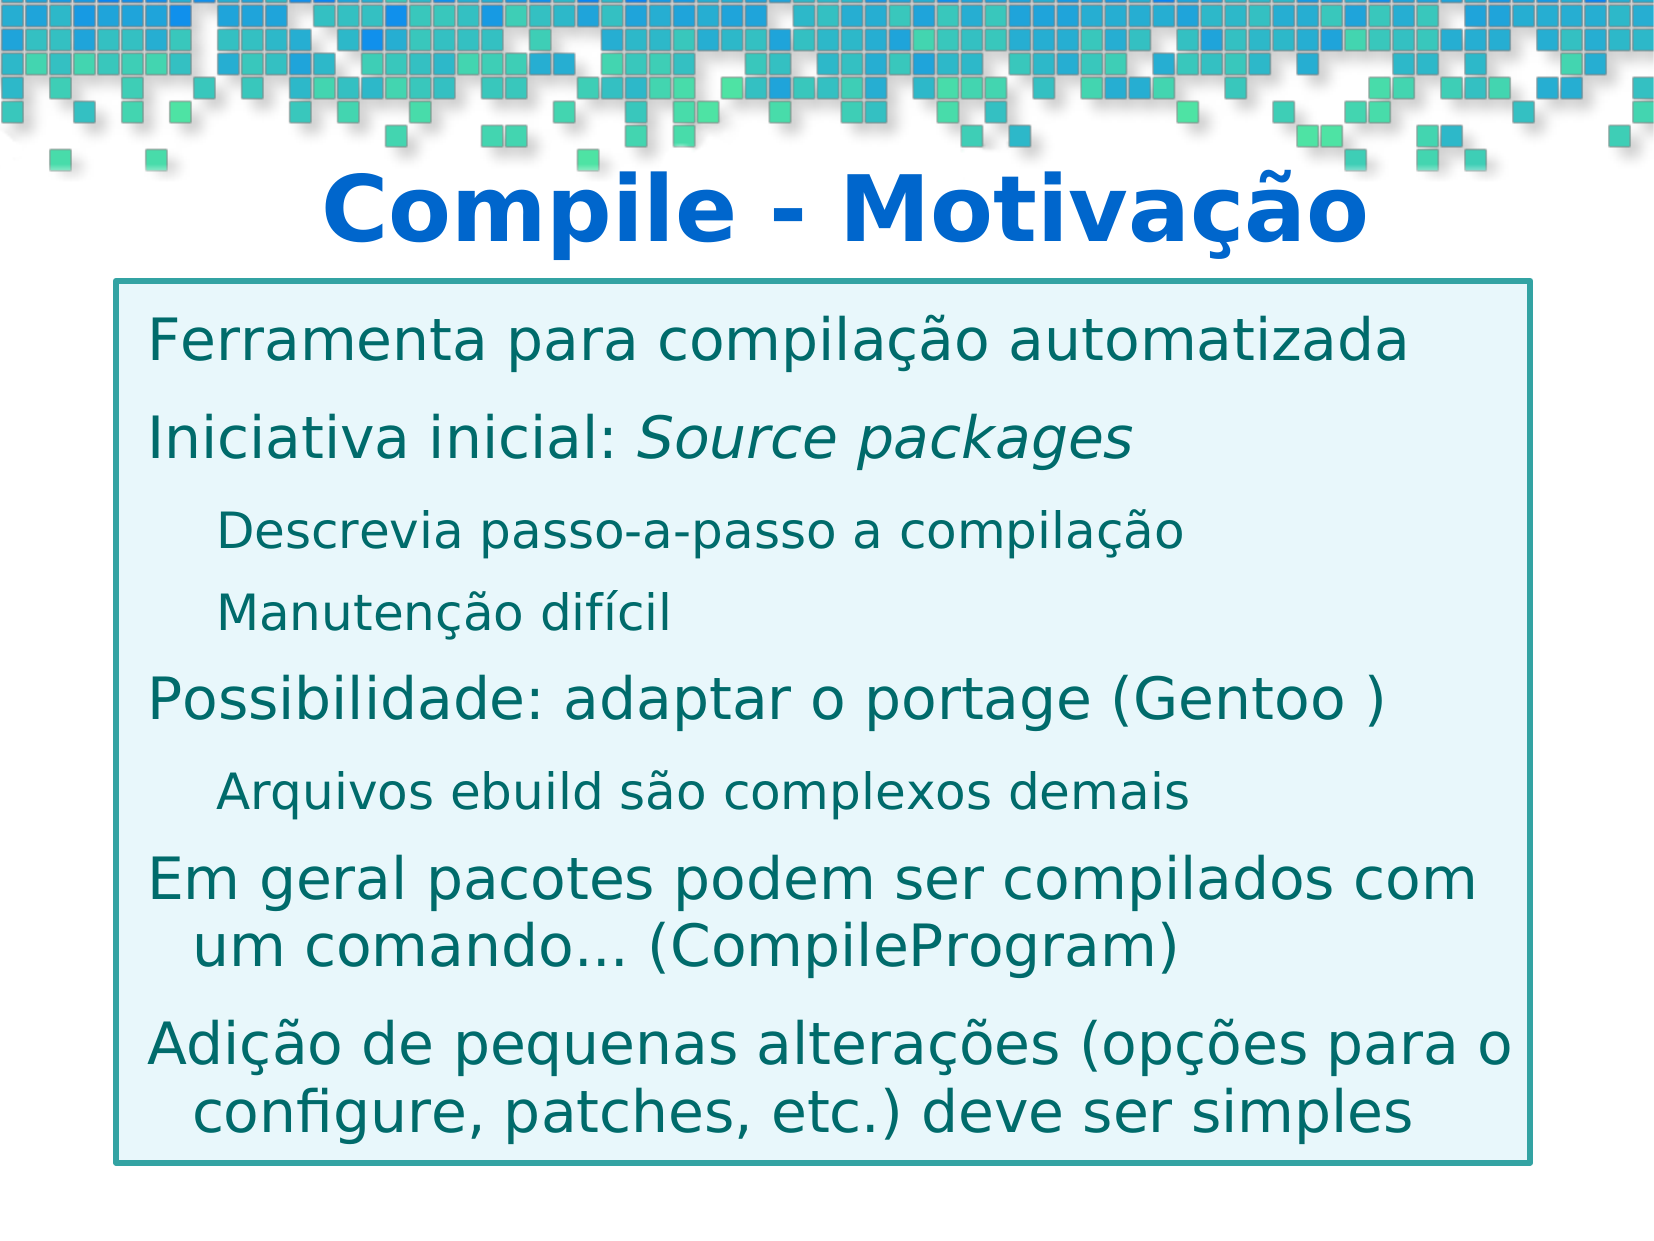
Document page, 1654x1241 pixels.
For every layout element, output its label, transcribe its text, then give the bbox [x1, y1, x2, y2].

picture [0, 0, 1654, 185]
title Compile - Motivação [112, 132, 1581, 287]
list Ferramenta para compilação automatizada Iniciativa inicial: Source packages Descrevia passo-a-passo a compilação Manutenção difícil Possibilidade: adaptar o portage (Gentoo ) Arquivos ebuild são complexos demais Em geral pacotes podem ser compilados com um comando... (CompileProgram) Adição de pequenas alterações (opções para o configure, patches, etc.) deve ser simples [121, 306, 1534, 1160]
